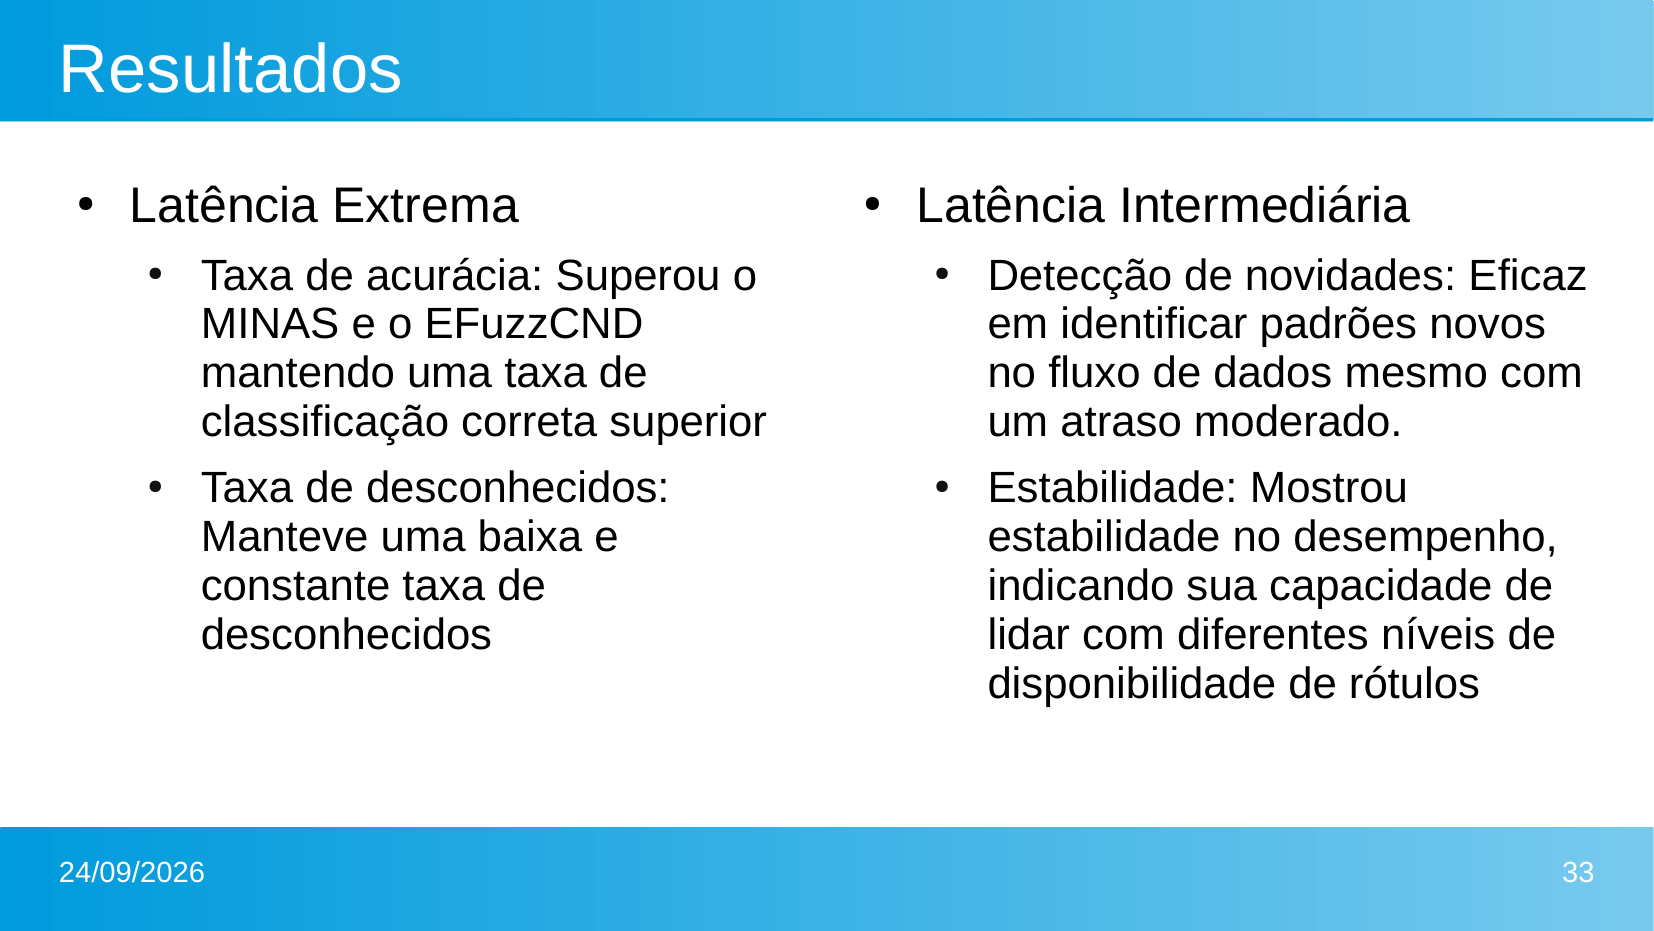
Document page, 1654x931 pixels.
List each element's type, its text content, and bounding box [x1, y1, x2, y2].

title Resultados [59, 29, 1595, 108]
list Latência Extrema Taxa de acurácia: Superou o MINAS e o EFuzzCND mantendo uma taxa de classificação correta superior Taxa de desconhecidos: Manteve uma baixa e constante taxa de desconhecidos [59, 177, 809, 768]
list Latência Intermediária Detecção de novidades: Eficaz em identificar padrões novos no fluxo de dados mesmo com um atraso moderado. Estabilidade: Mostrou estabilidade no desempenho, indicando sua capacidade de lidar com diferentes níveis de disponibilidade de rótulos [845, 177, 1596, 768]
